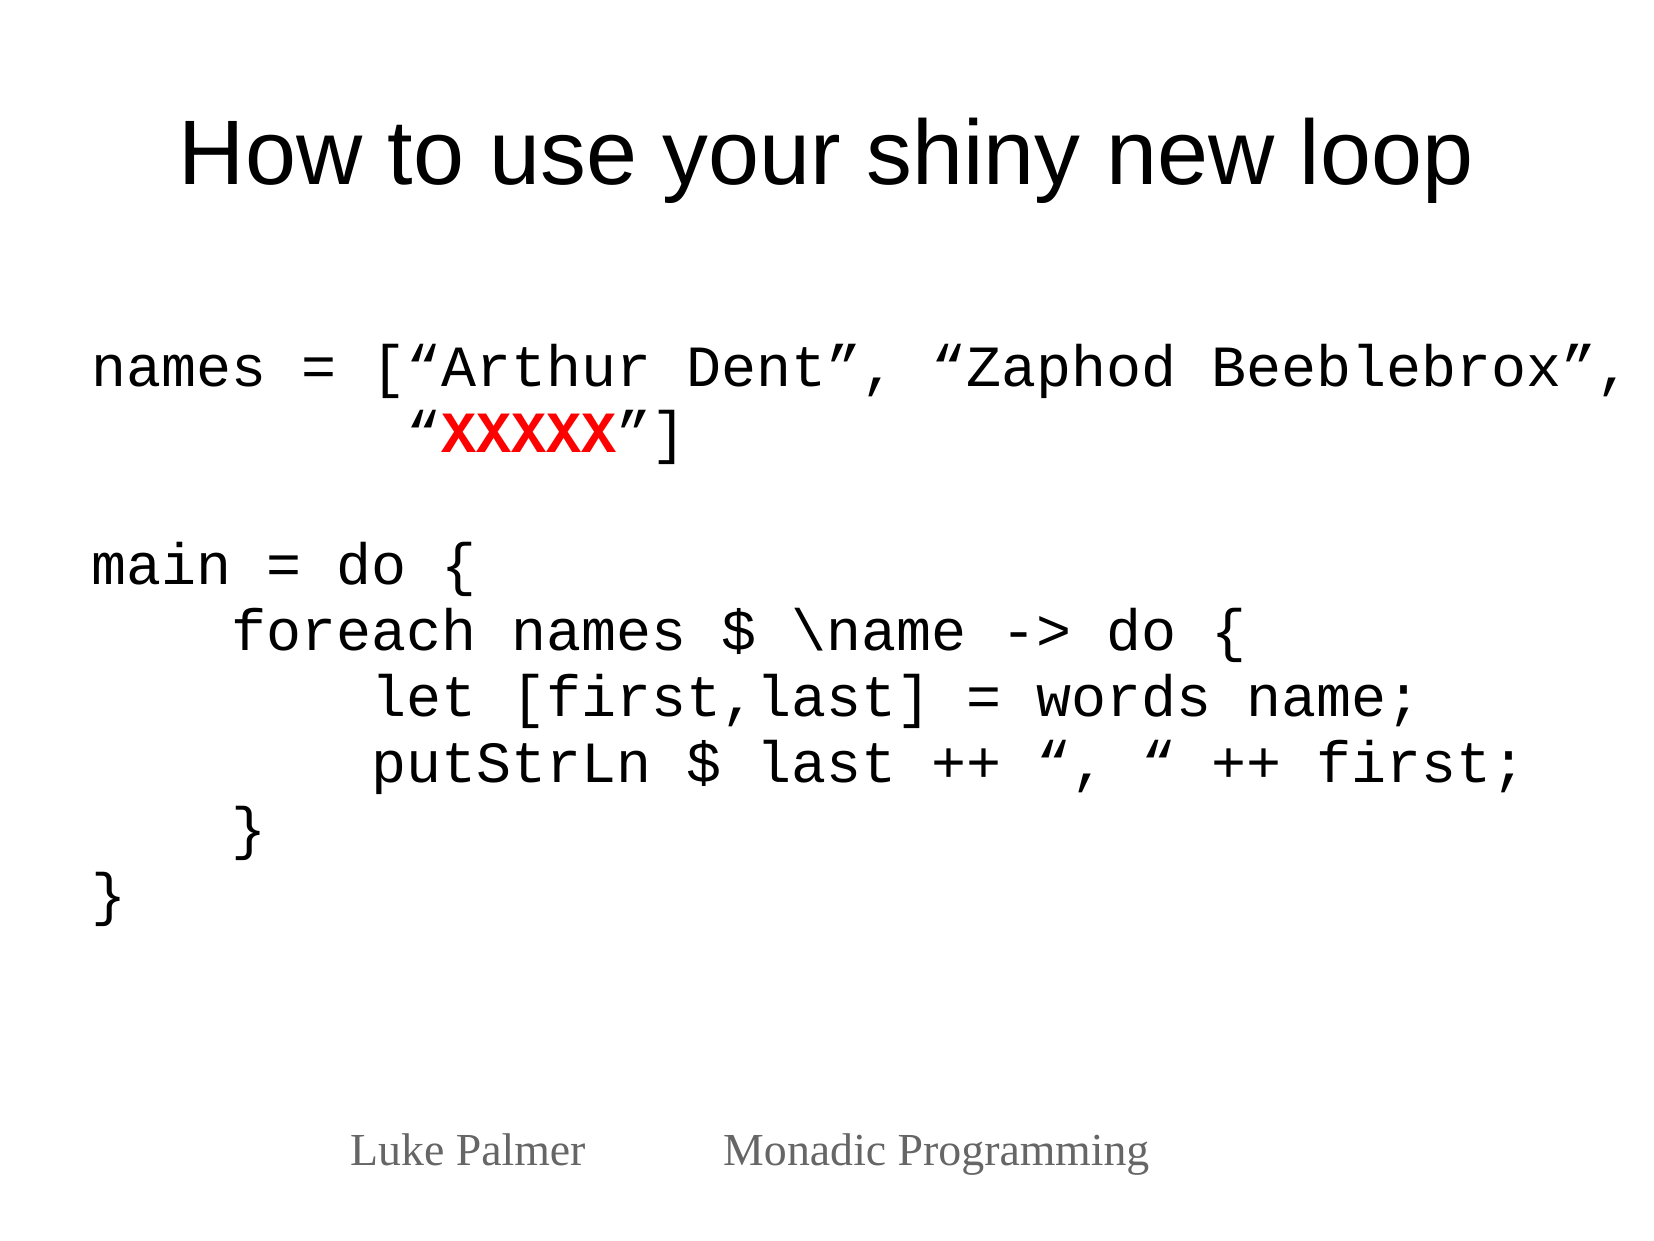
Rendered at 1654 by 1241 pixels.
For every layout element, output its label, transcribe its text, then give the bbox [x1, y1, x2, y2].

text_box names = [“Arthur Dent”, “Zaphod Beeblebrox”, “XXXXX”] main = do { foreach names $ \name -> do { let [first,last] = words name; putStrLn $ last ++ “, “ ++ first; } } [75, 328, 1651, 941]
title How to use your shiny new loop [82, 49, 1571, 257]
